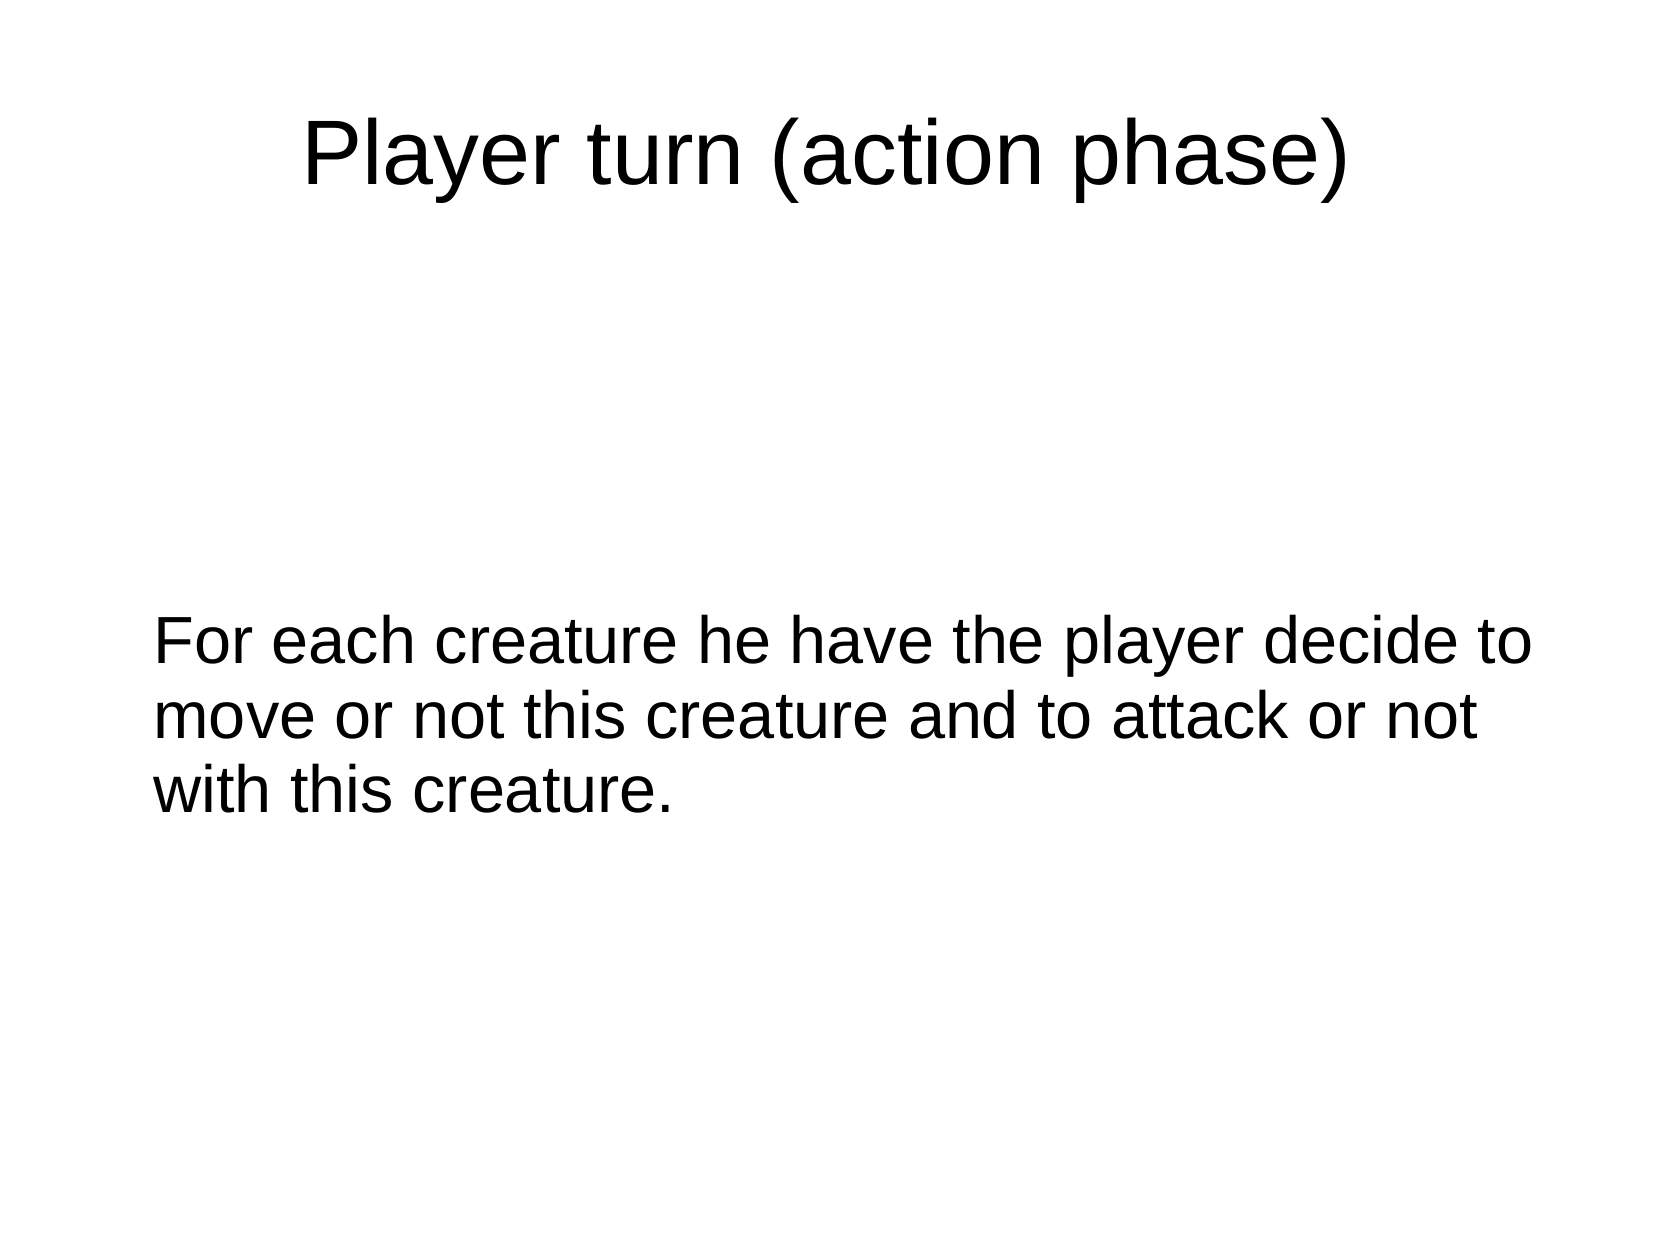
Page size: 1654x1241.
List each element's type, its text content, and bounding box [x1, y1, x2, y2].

list For each creature he have the player decide to move or not this creature and to attack or not with this creature. [82, 290, 1571, 1109]
title Player turn (action phase) [82, 49, 1571, 257]
